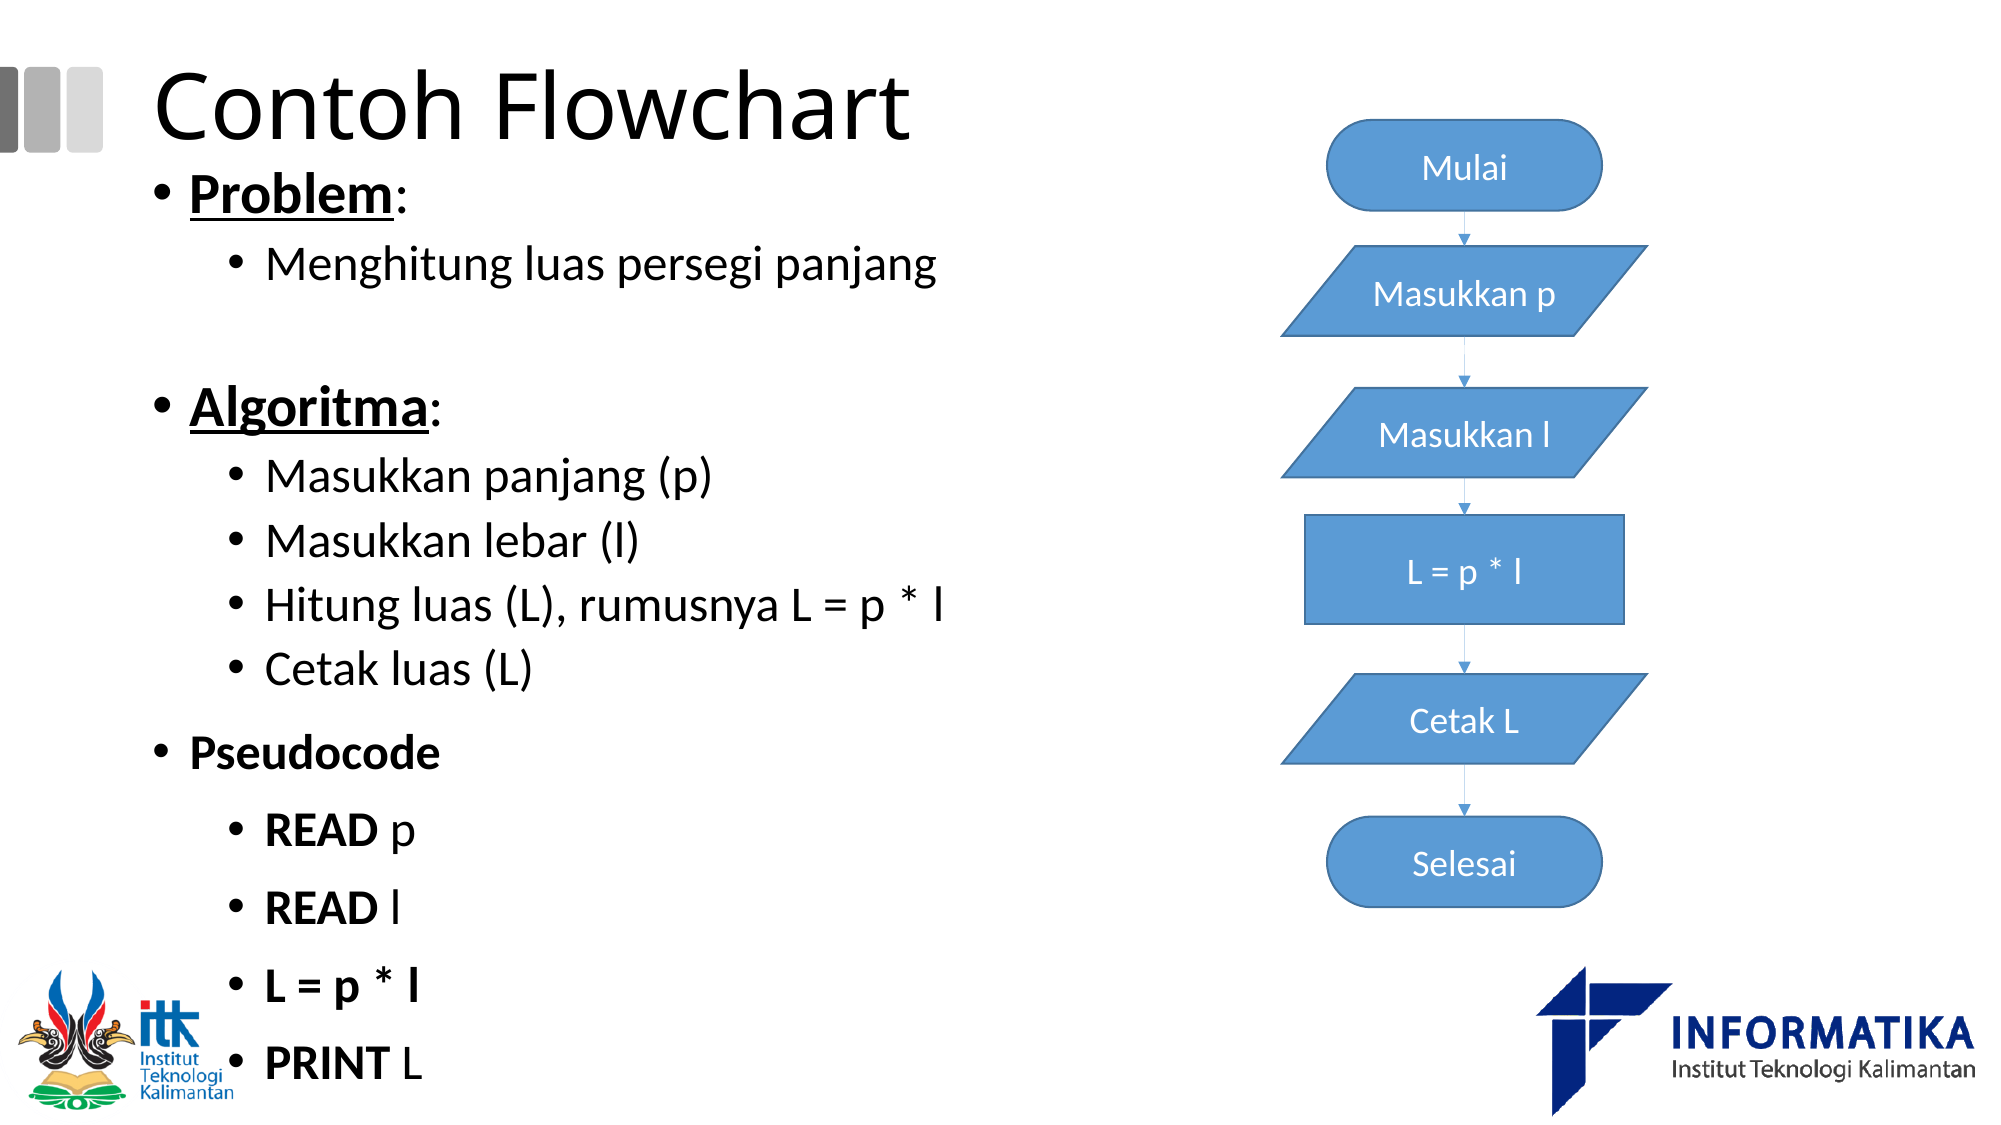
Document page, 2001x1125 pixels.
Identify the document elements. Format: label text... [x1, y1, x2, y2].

title Contoh Flowchart [137, 1, 1863, 156]
text_box Mulai [1327, 119, 1602, 211]
picture [1534, 965, 1976, 1118]
text_box Masukkan l [1282, 387, 1647, 478]
text_box Selesai [1327, 816, 1602, 908]
list Problem: Menghitung luas persegi panjang Algoritma: Masukkan panjang (p) Masukkan lebar (l) Hitung luas (L), rumusnya L = p * l Cetak luas (L) Pseudocode READ p READ l L = p * l PRINT L [137, 156, 1863, 1088]
text_box Cetak L [1282, 674, 1647, 764]
text_box Masukkan p [1282, 246, 1647, 336]
text_box L = p * l [1305, 515, 1624, 624]
picture [0, 935, 252, 1125]
